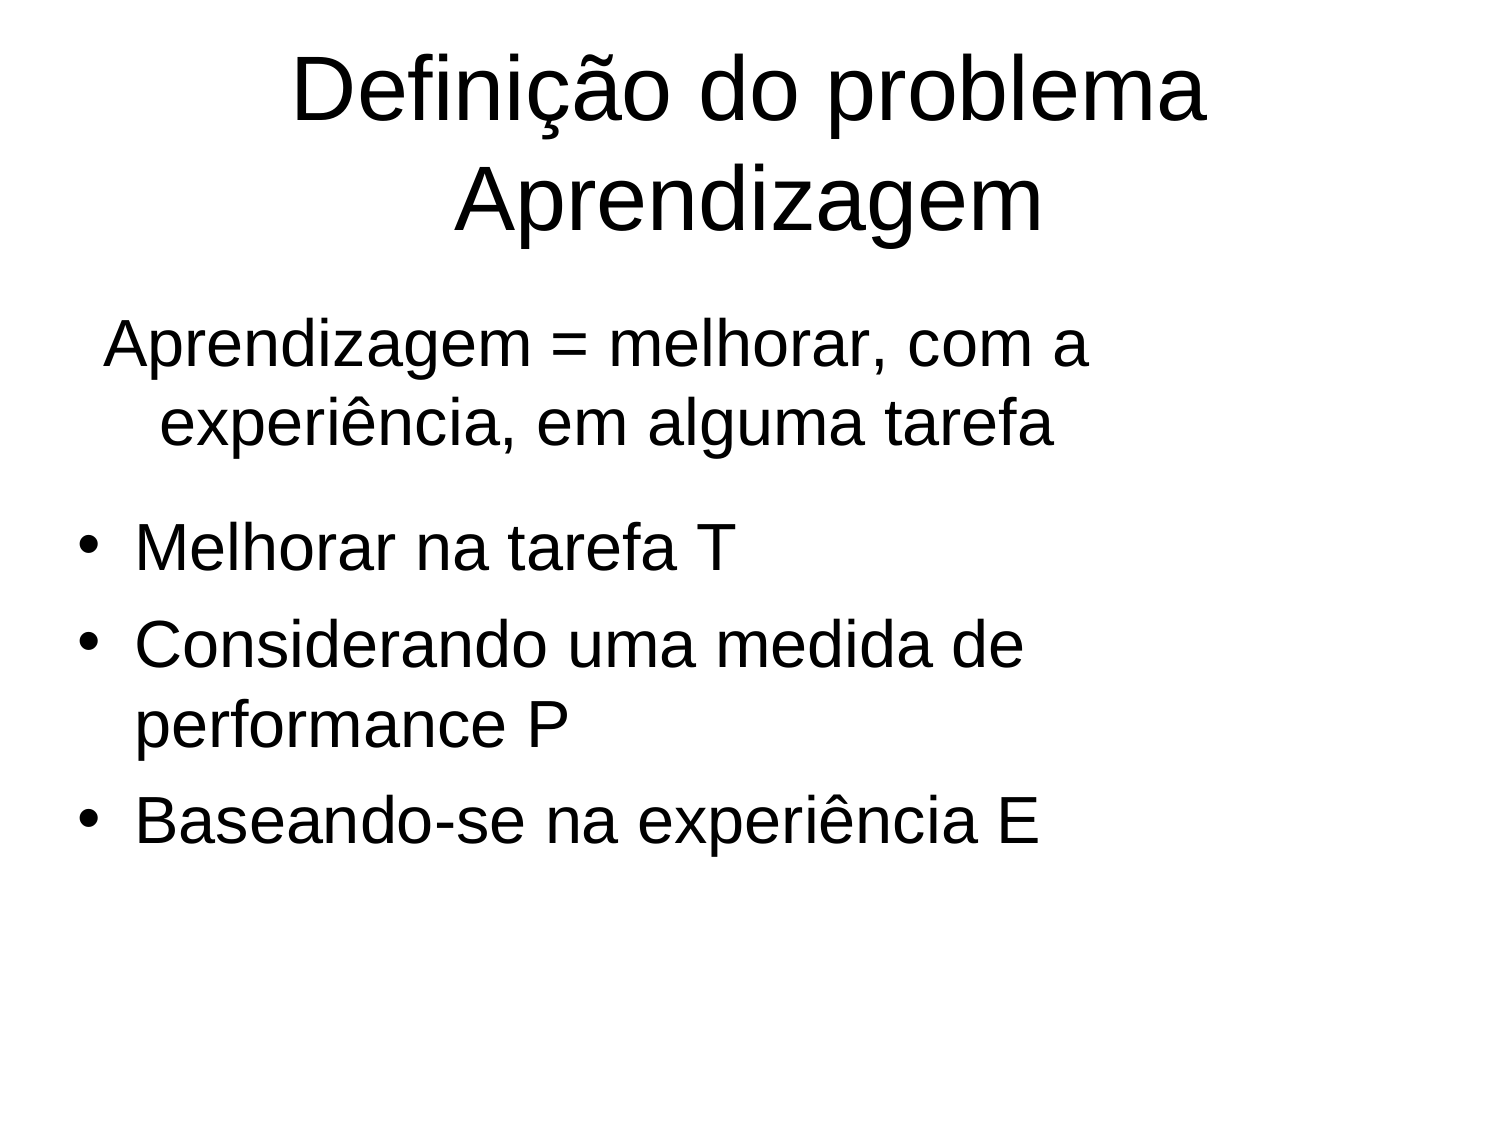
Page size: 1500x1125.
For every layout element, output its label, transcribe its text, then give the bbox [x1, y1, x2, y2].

text_box Aprendizagem = melhorar, com a experiência, em alguma tarefa [88, 291, 1439, 384]
list Melhorar na tarefa T Considerando uma medida de performance P Baseando-se na experiência E [63, 496, 1418, 865]
title Definição do problema Aprendizagem [75, 21, 1426, 257]
